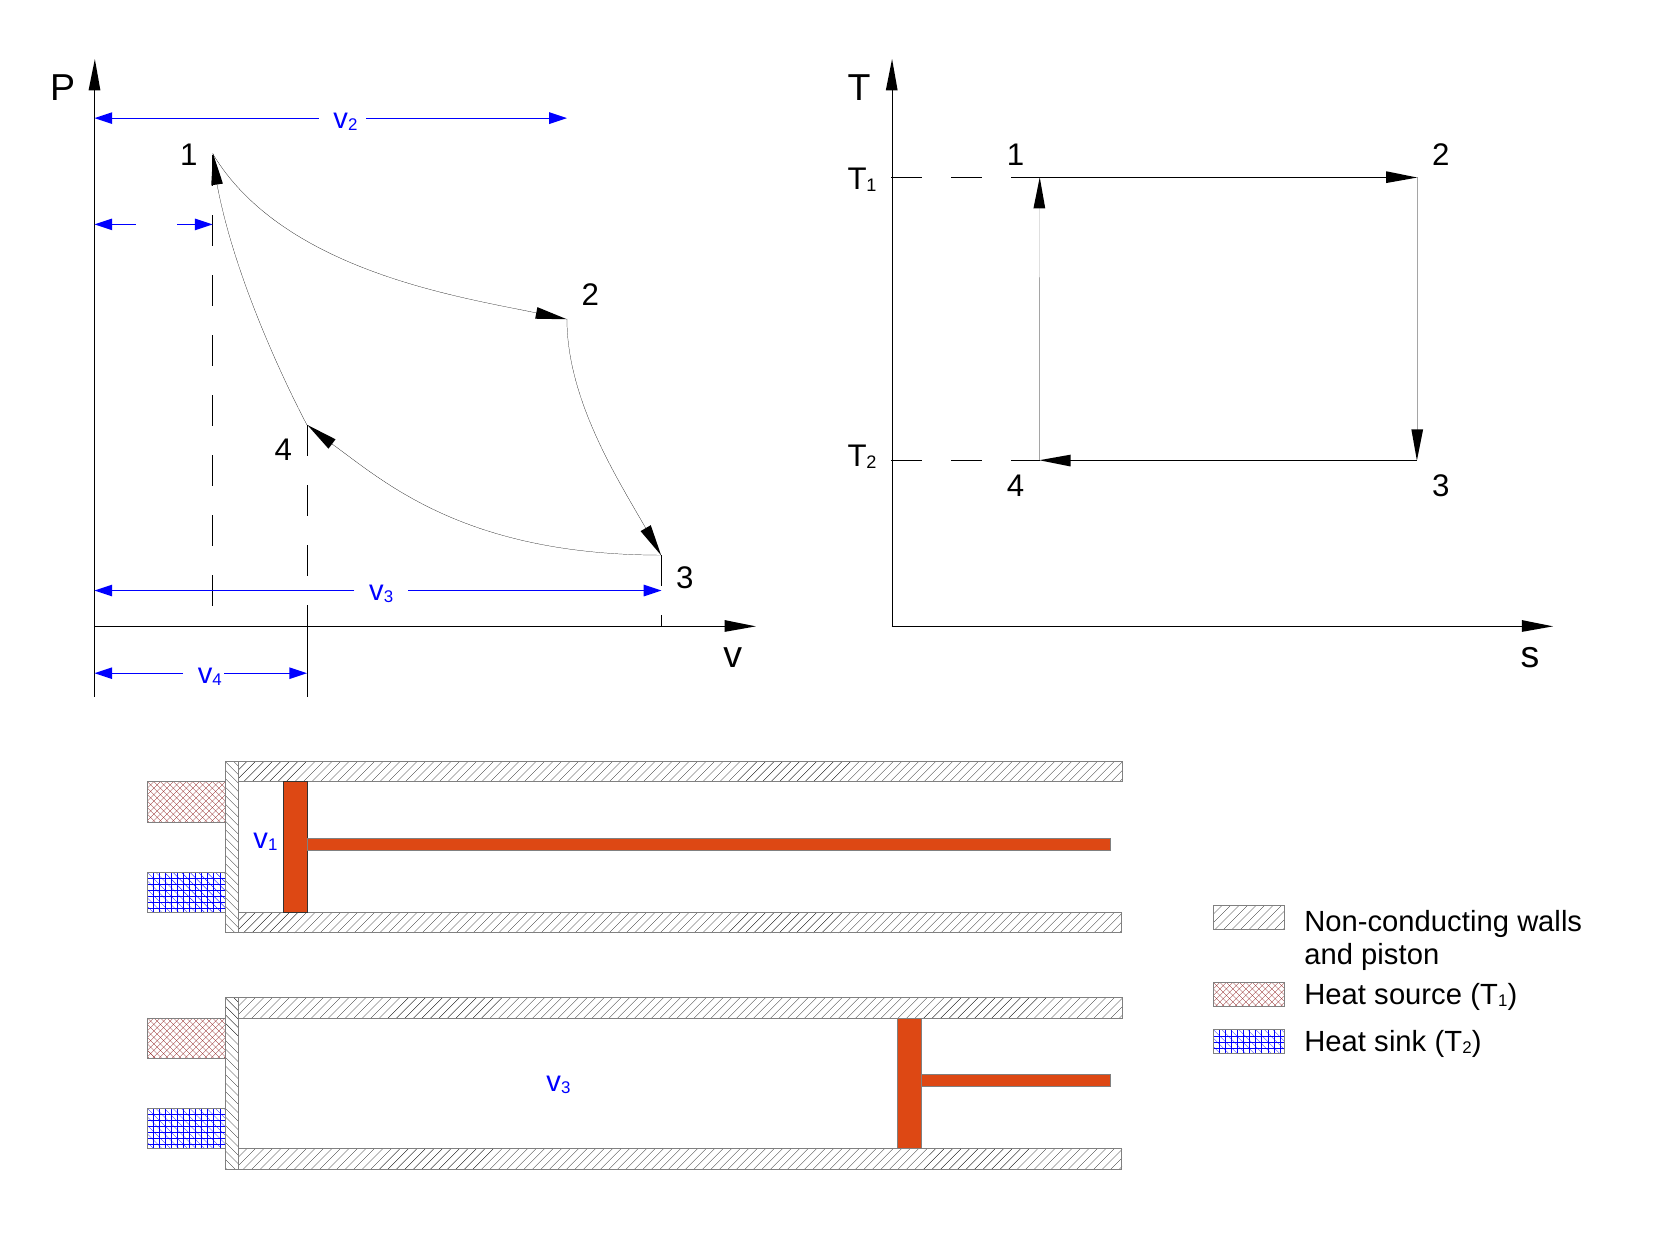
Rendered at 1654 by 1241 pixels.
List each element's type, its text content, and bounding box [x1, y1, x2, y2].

text_box 1 [165, 129, 213, 180]
text_box 2 [1417, 129, 1465, 180]
text_box [147, 761, 1123, 933]
text_box v [708, 625, 758, 683]
text_box T2 [832, 431, 892, 491]
text_box s [1505, 625, 1555, 683]
text_box [1213, 982, 1285, 1007]
text_box v3 [531, 1057, 585, 1115]
text_box 4 [992, 460, 1040, 511]
text_box v3 [354, 566, 408, 624]
text_box 2 [566, 269, 615, 319]
text_box T [832, 59, 886, 116]
text_box 3 [661, 552, 709, 603]
text_box P [35, 59, 91, 116]
text_box 4 [259, 425, 307, 475]
text_box T1 [832, 153, 892, 214]
text_box v2 [318, 94, 373, 152]
text_box v4 [183, 649, 237, 707]
text_box v1 [239, 814, 283, 872]
text_box [147, 997, 1123, 1170]
text_box [1213, 1029, 1285, 1054]
text_box Heat sink (T2) [1289, 1018, 1506, 1078]
text_box 1 [992, 129, 1040, 180]
text_box [1213, 905, 1285, 930]
text_box 3 [1417, 460, 1465, 511]
text_box Heat source (T1) [1289, 970, 1533, 1030]
text_box Non-conducting walls and piston [1289, 897, 1607, 979]
